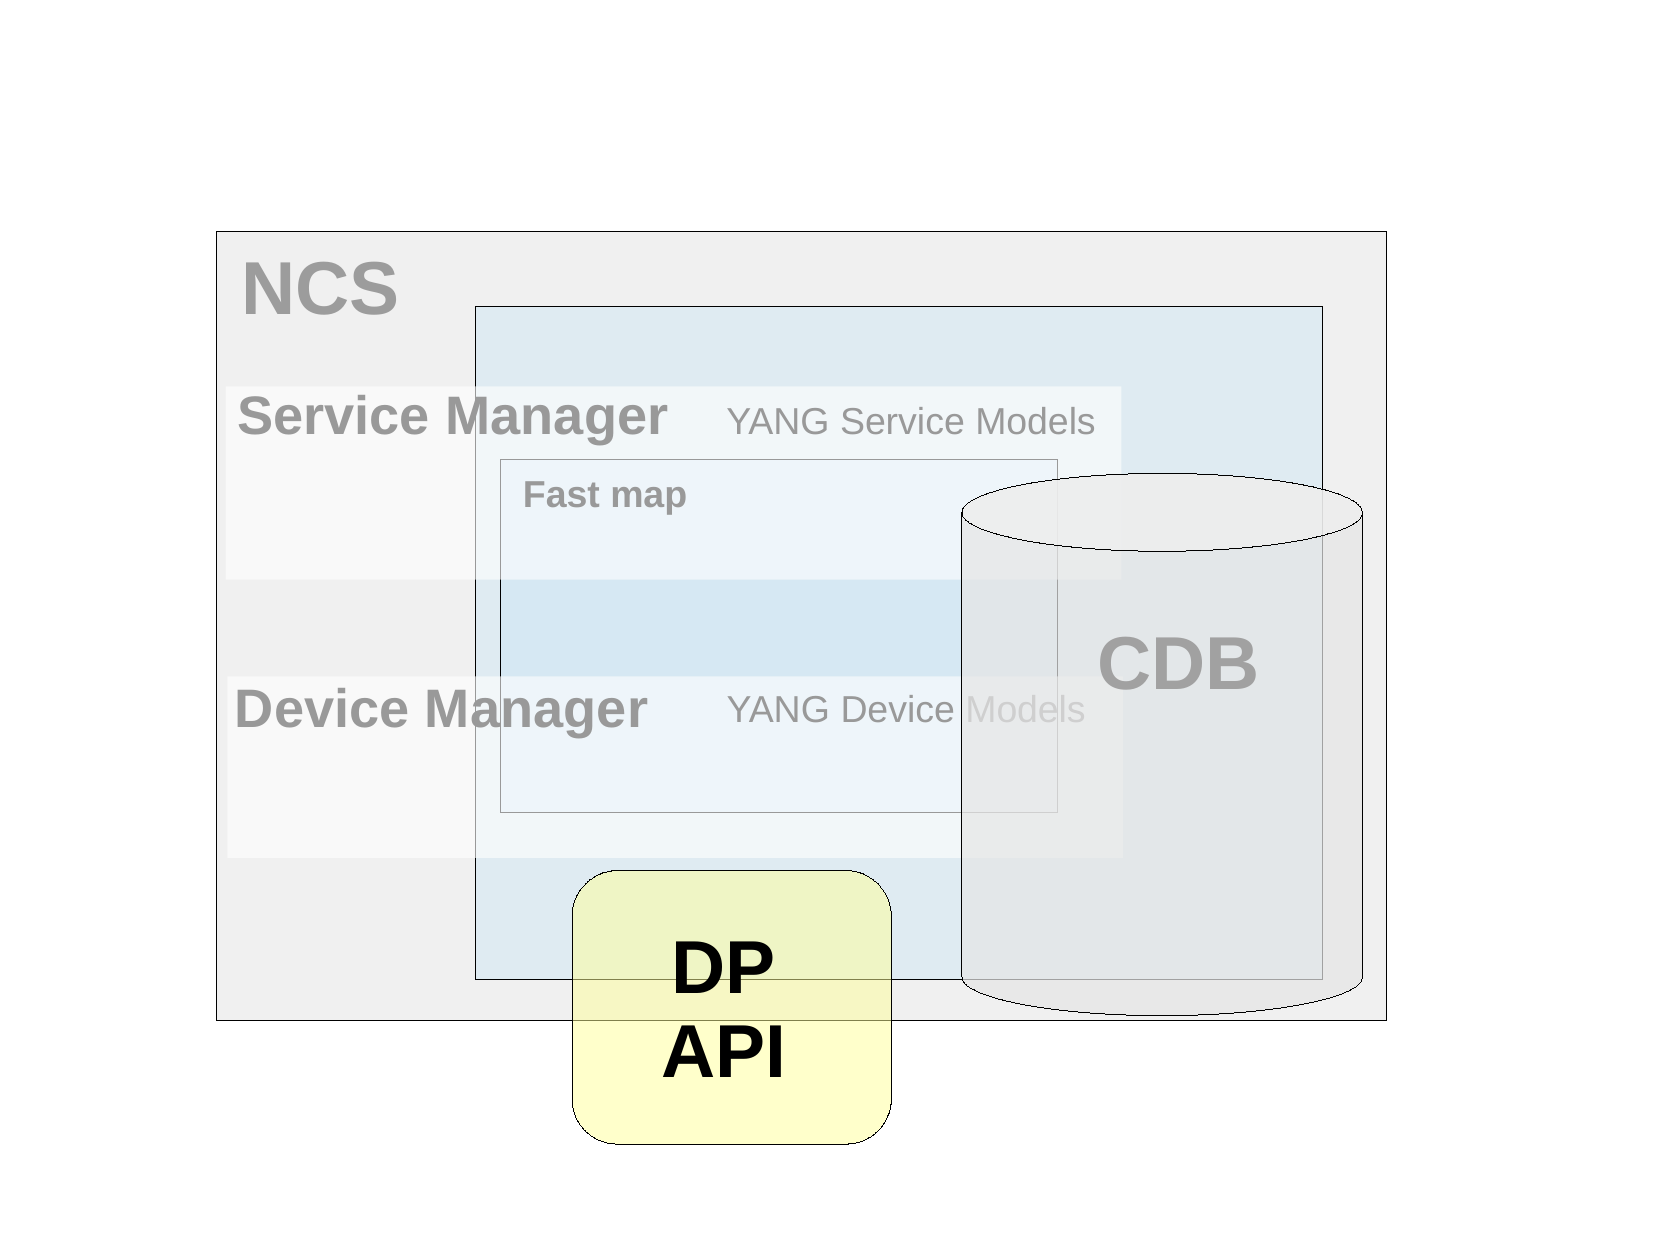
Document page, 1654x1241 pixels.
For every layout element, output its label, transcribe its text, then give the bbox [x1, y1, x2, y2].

text_box Device Manager [220, 670, 663, 747]
text_box Service Manager [222, 378, 683, 454]
text_box [216, 231, 1387, 1145]
text_box DP API [646, 918, 841, 1102]
